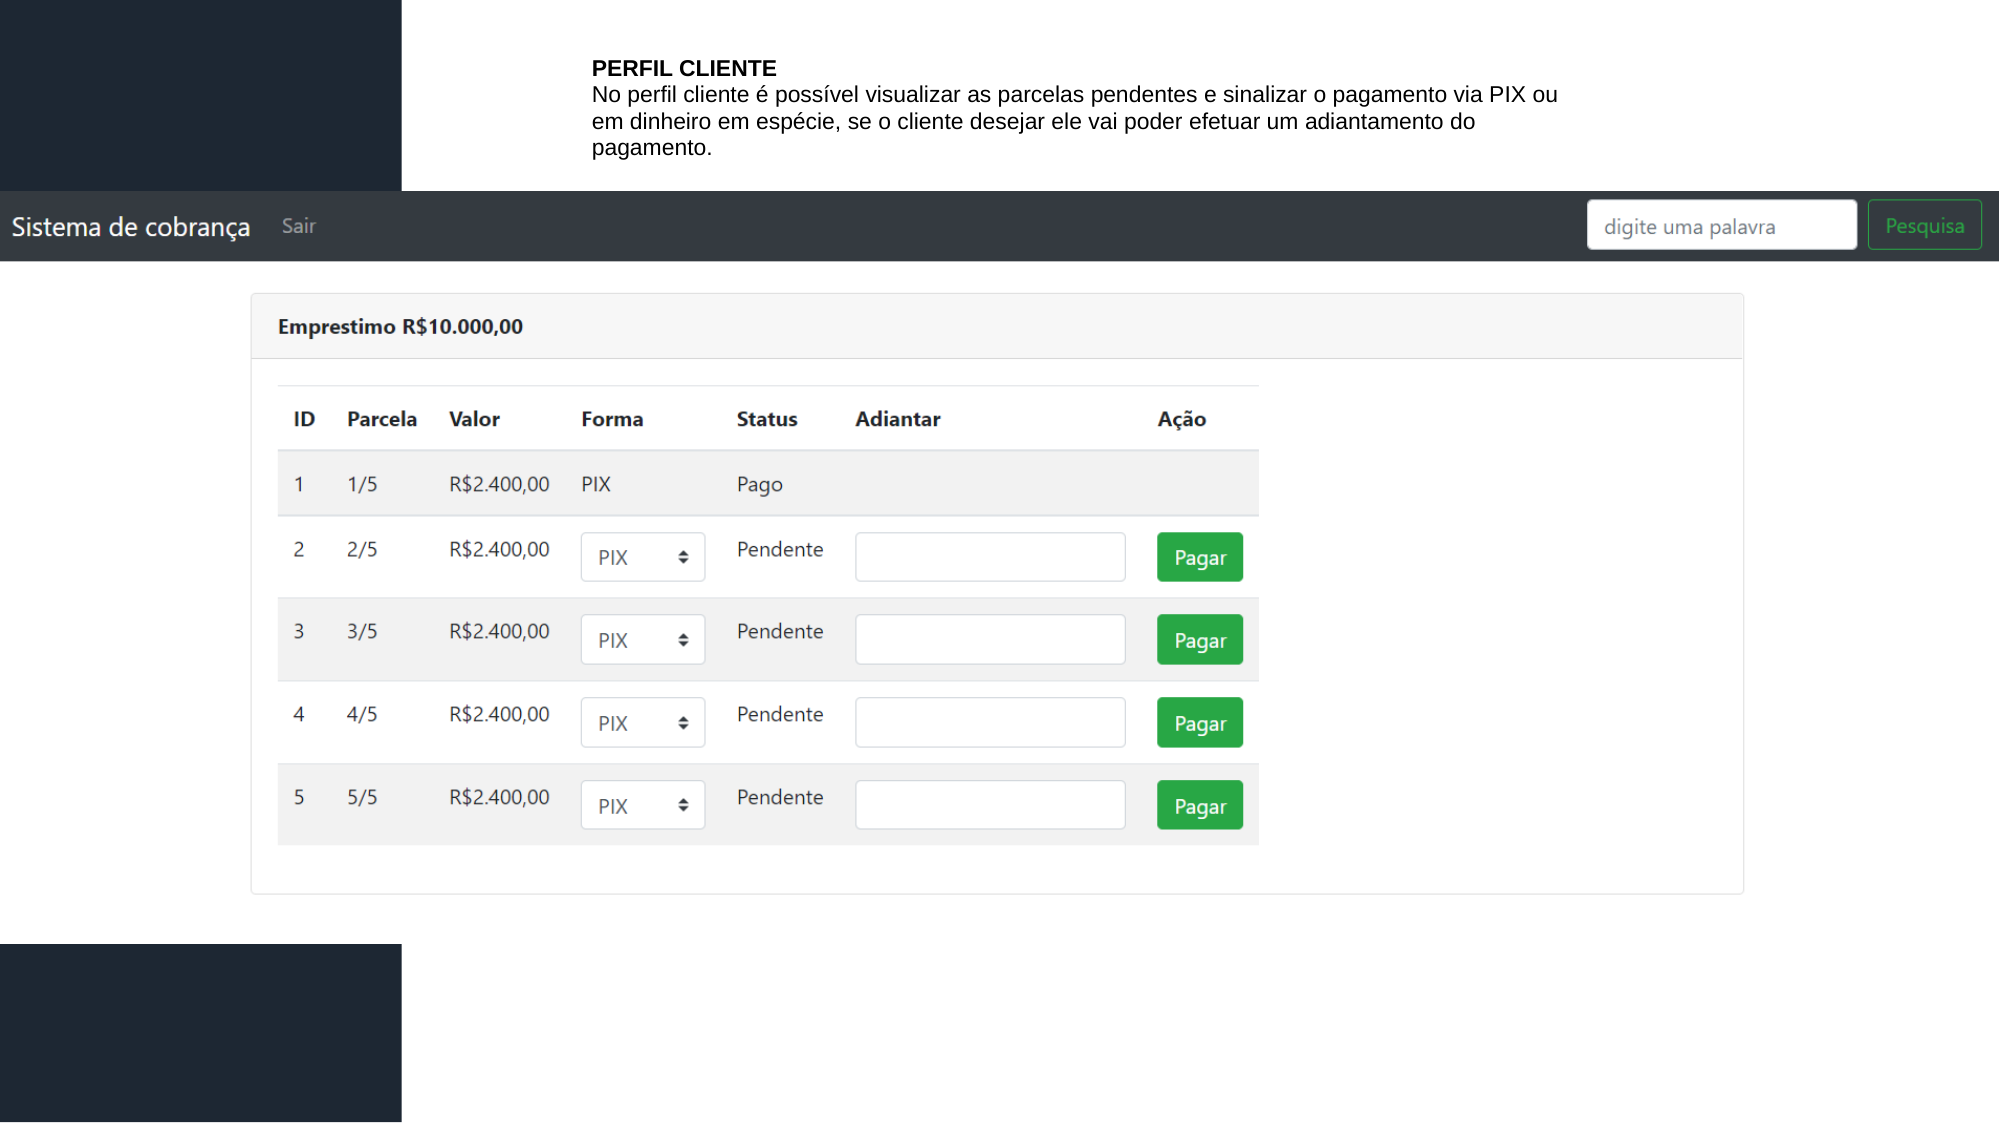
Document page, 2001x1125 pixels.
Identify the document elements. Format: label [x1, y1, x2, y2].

chart [472, 1, 1647, 179]
text_box [0, 944, 402, 1123]
picture [0, 191, 1999, 944]
text_box [0, 0, 402, 191]
